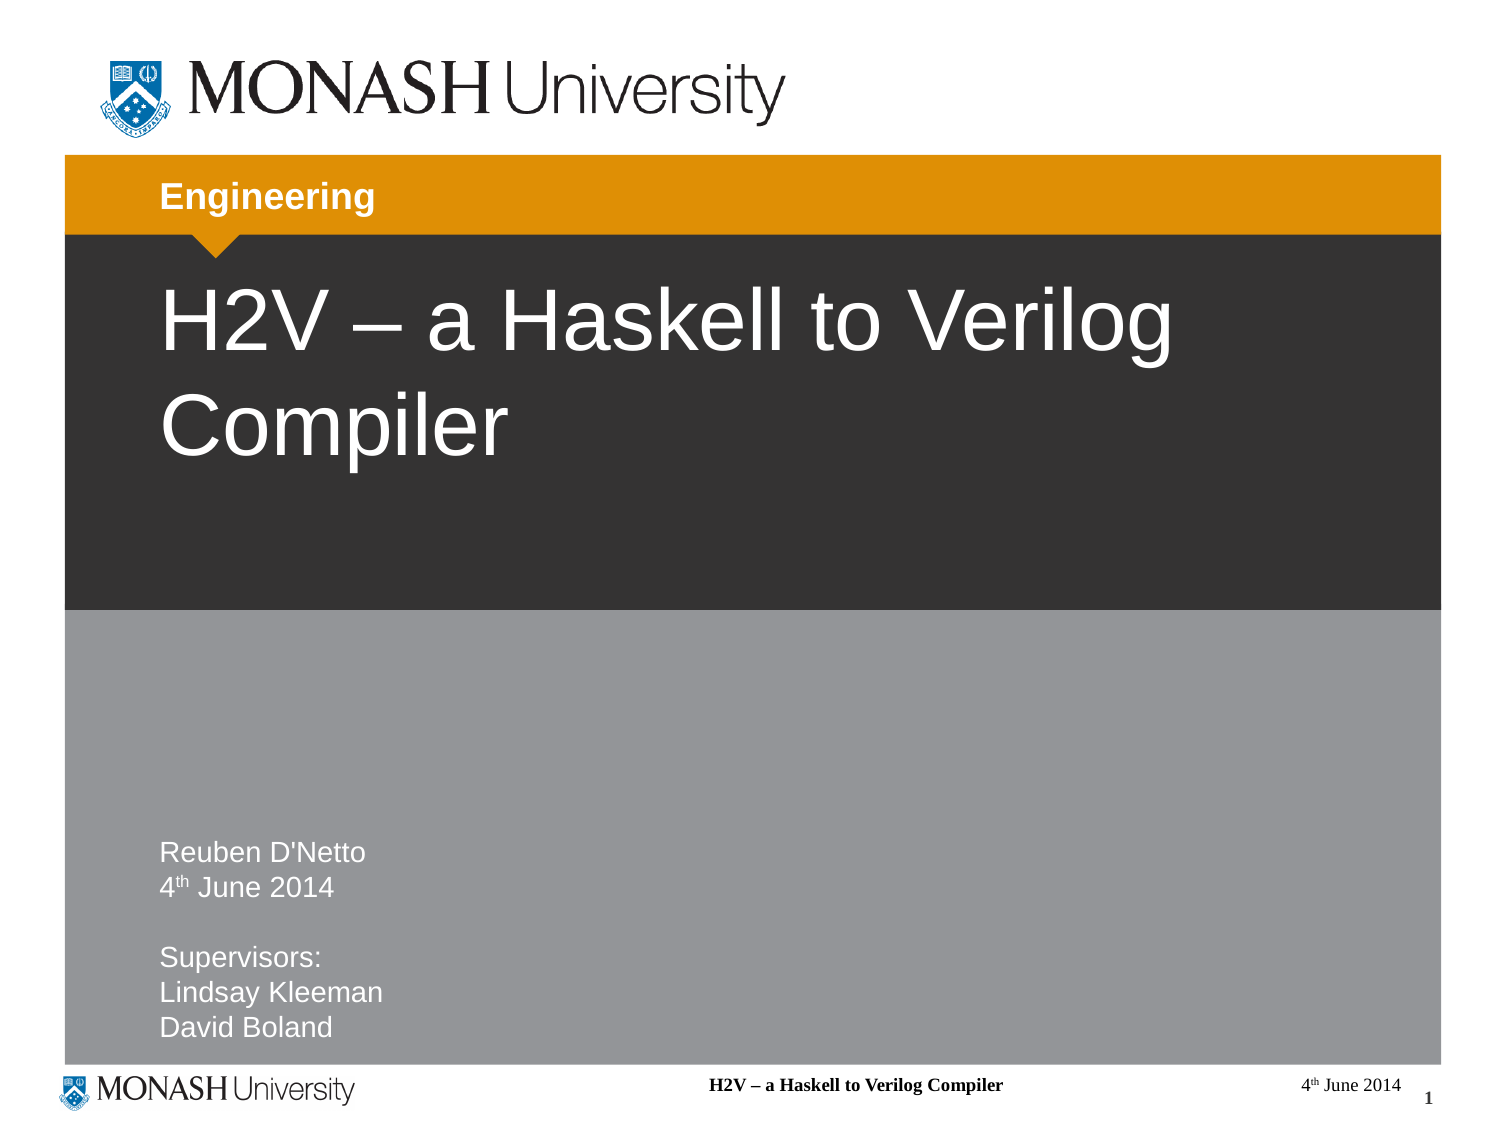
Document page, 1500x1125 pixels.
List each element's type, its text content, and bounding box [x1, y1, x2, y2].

picture [59, 1076, 355, 1111]
title H2V – a Haskell to Verilog Compiler [159, 255, 1418, 497]
picture [100, 60, 786, 138]
subtitle Reuben D'Netto 4th June 2014 Supervisors: Lindsay Kleeman David Boland [159, 763, 792, 1051]
